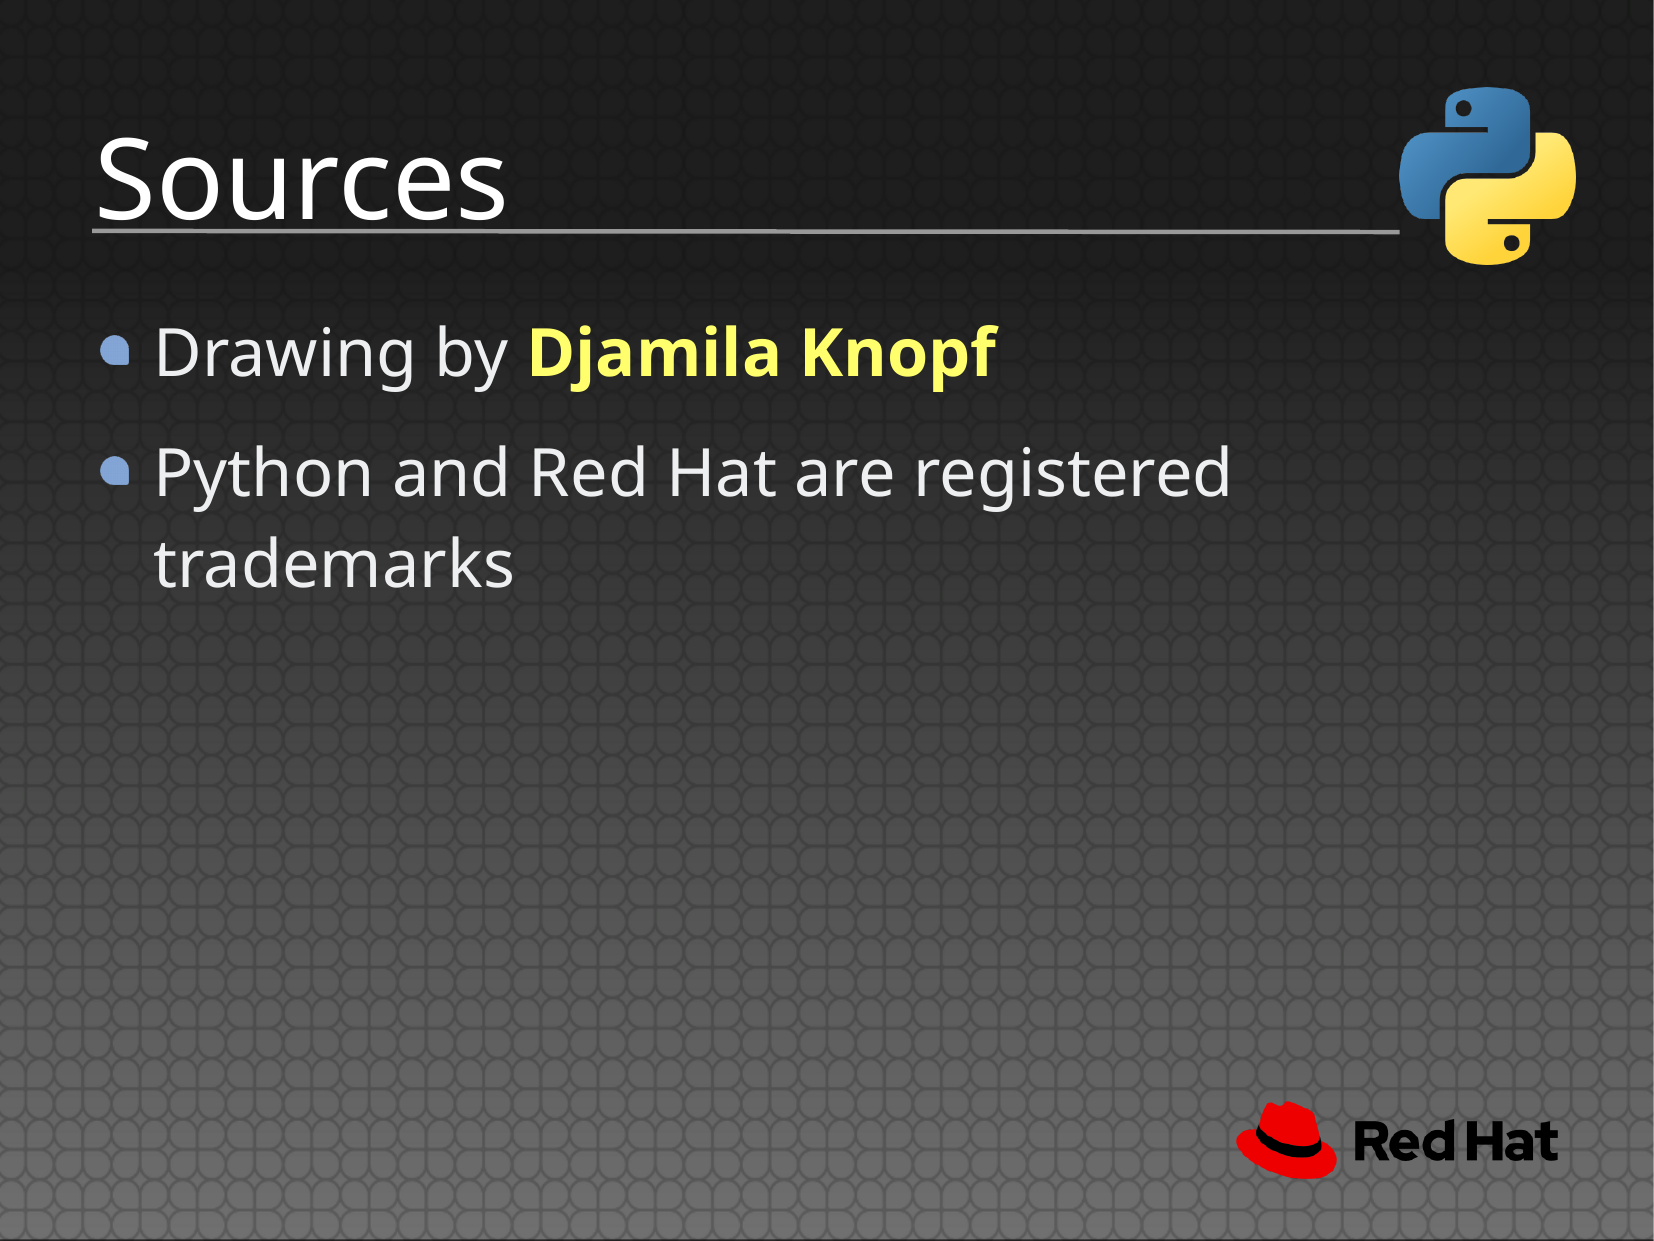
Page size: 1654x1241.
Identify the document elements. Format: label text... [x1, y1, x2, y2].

picture [0, 0, 1654, 1241]
title Sources [94, 100, 1426, 251]
list Drawing by Djamila Knopf Python and Red Hat are registered trademarks [82, 304, 1571, 1045]
